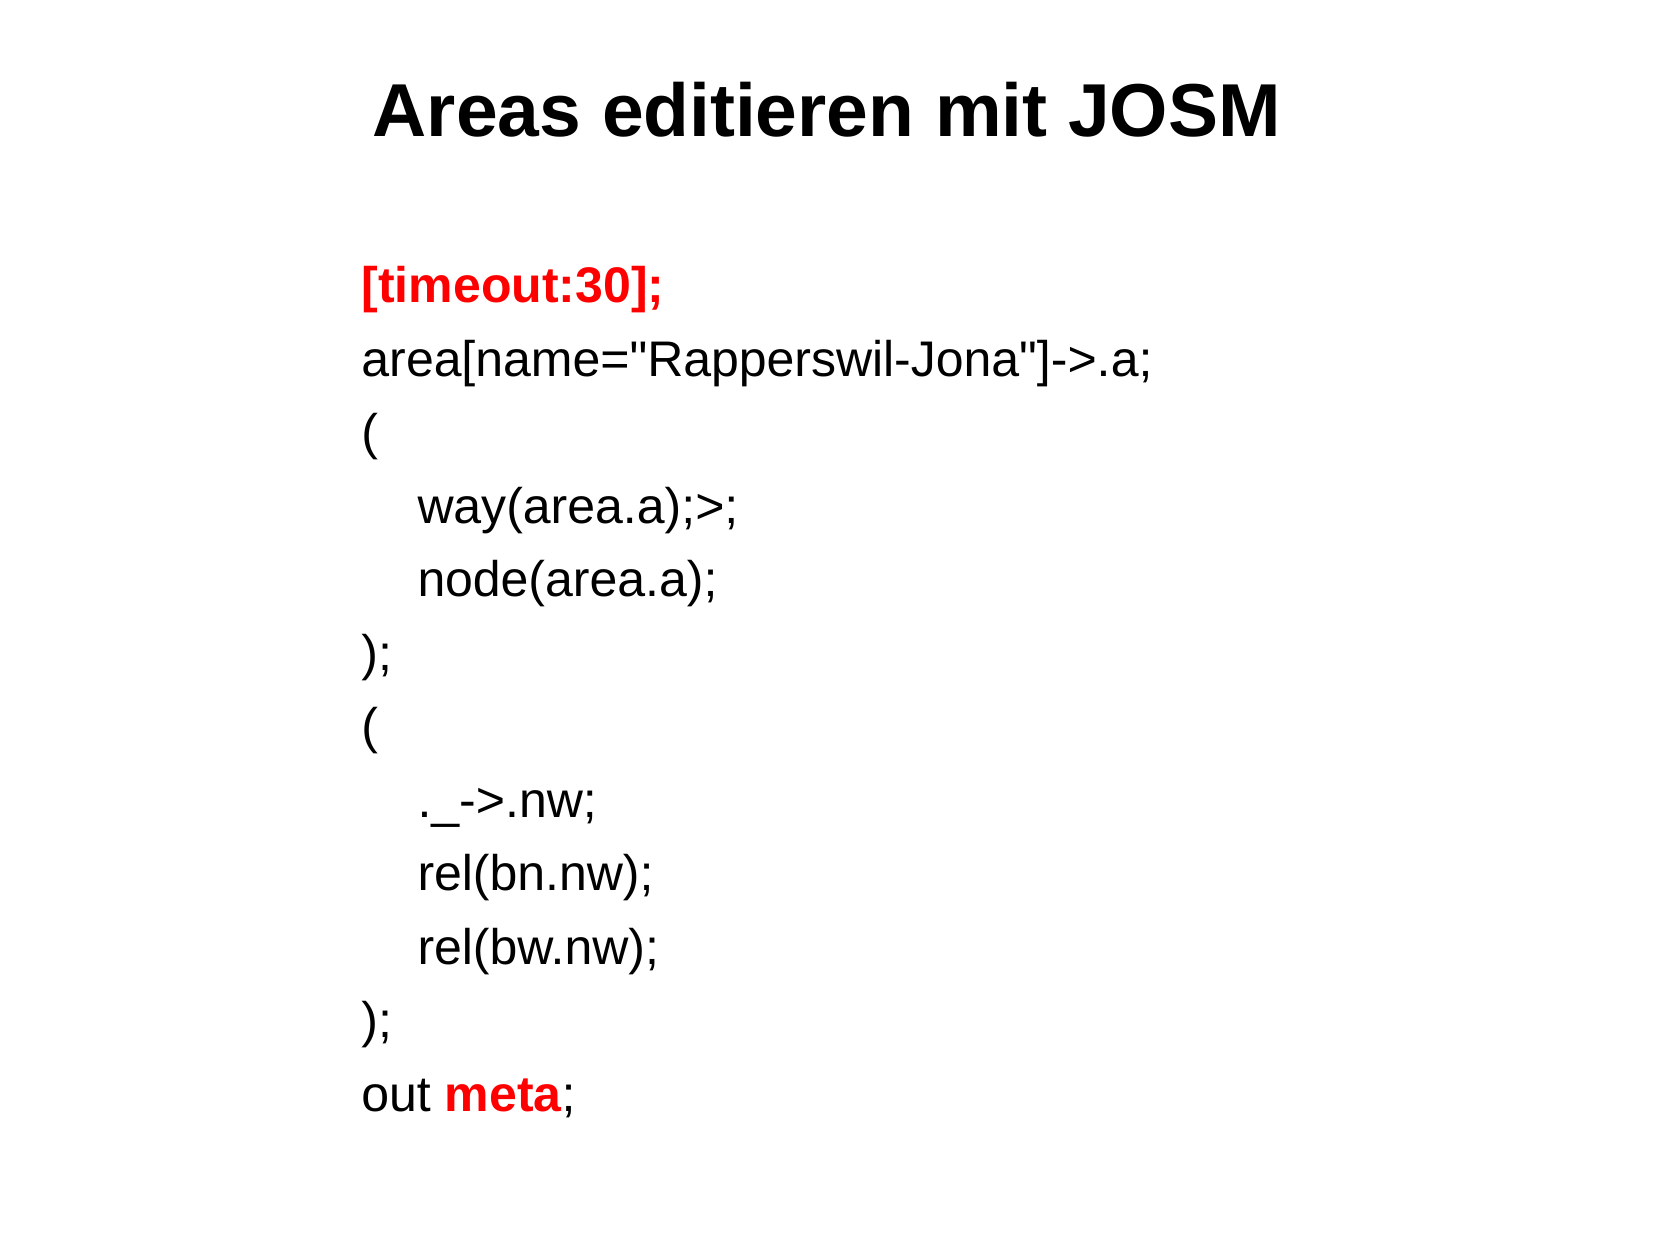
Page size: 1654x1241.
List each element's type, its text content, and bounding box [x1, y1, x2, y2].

text_box [timeout:30]; area[name="Rapperswil-Jona"]->.a; ( way(area.a);>; node(area.a); ); ( ._->.nw; rel(bn.nw); rel(bw.nw); ); out meta; [346, 250, 1307, 1130]
text_box Areas editieren mit JOSM [357, 61, 1296, 160]
